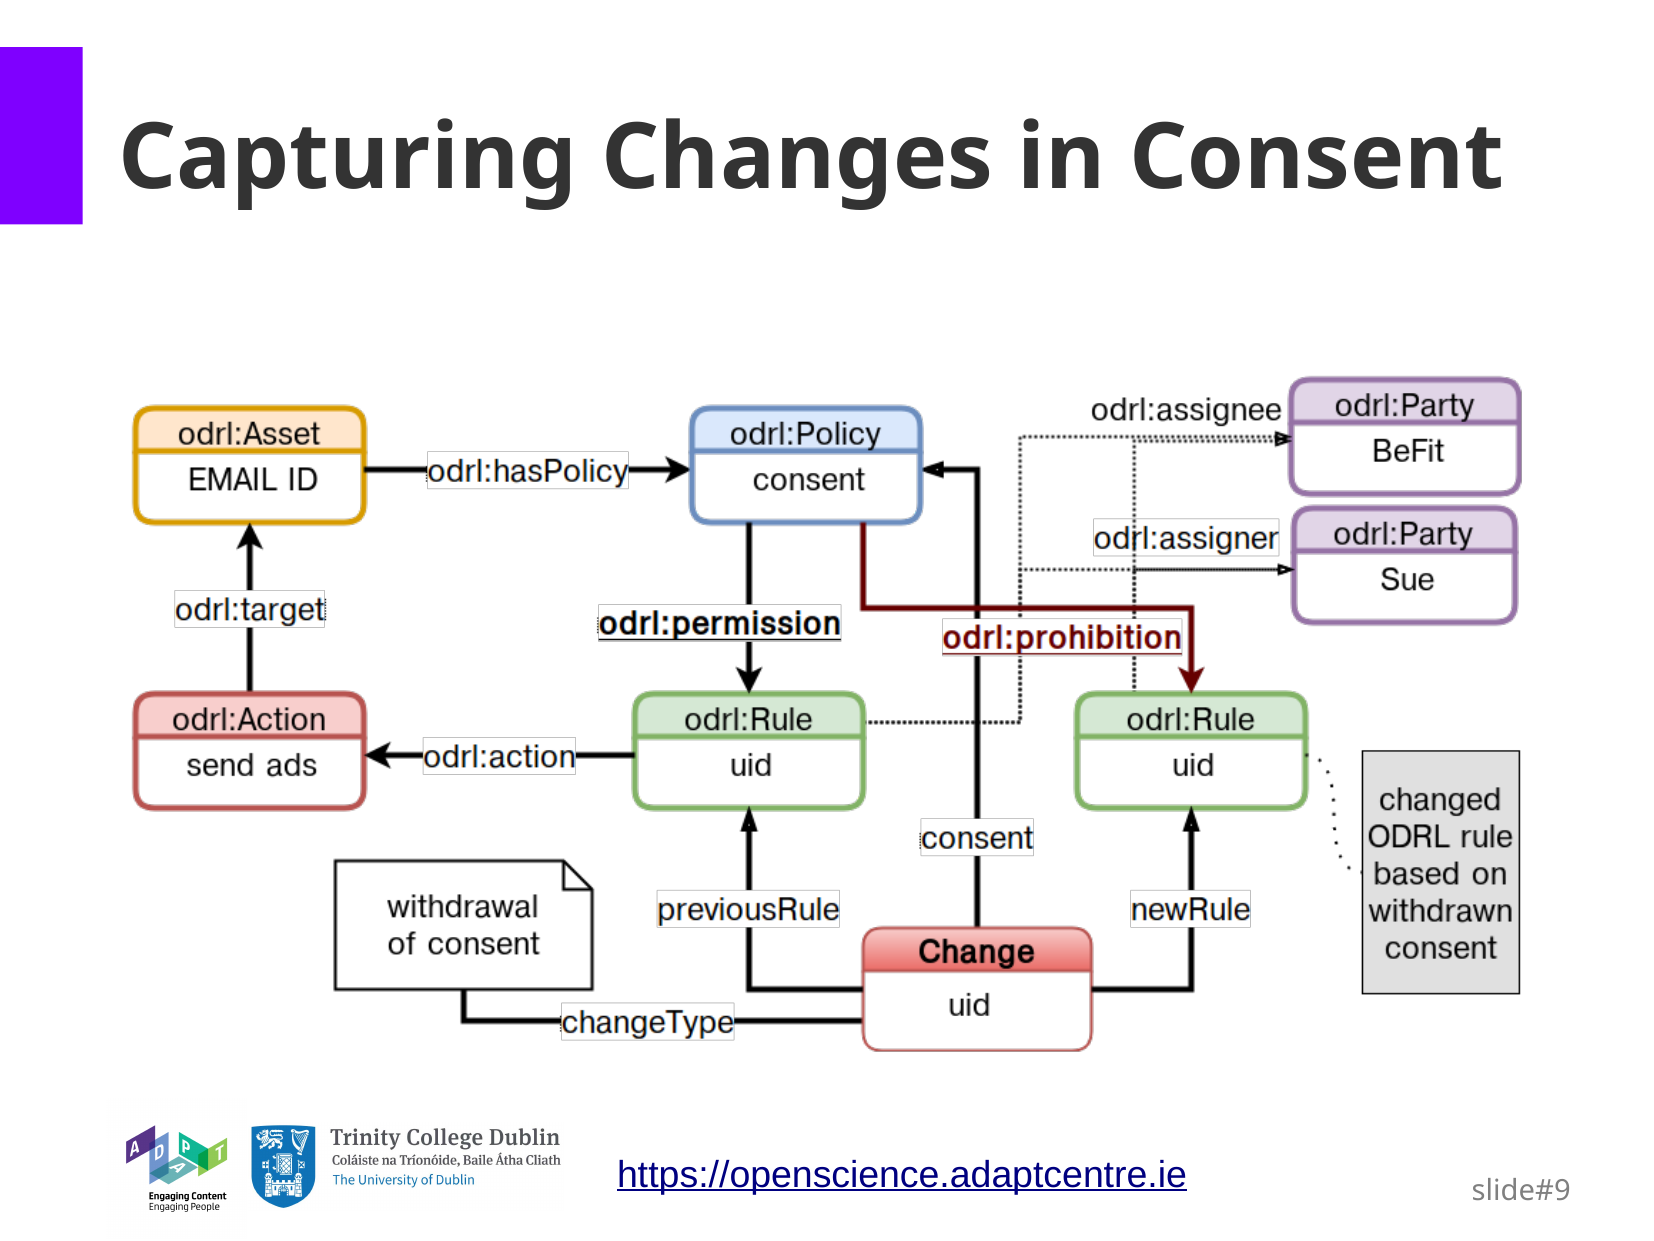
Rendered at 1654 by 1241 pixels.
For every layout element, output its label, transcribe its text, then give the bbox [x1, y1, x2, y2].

title Capturing Changes in Consent [118, 45, 1571, 260]
picture [118, 362, 1536, 1066]
picture [106, 1098, 247, 1239]
picture [248, 1122, 564, 1211]
